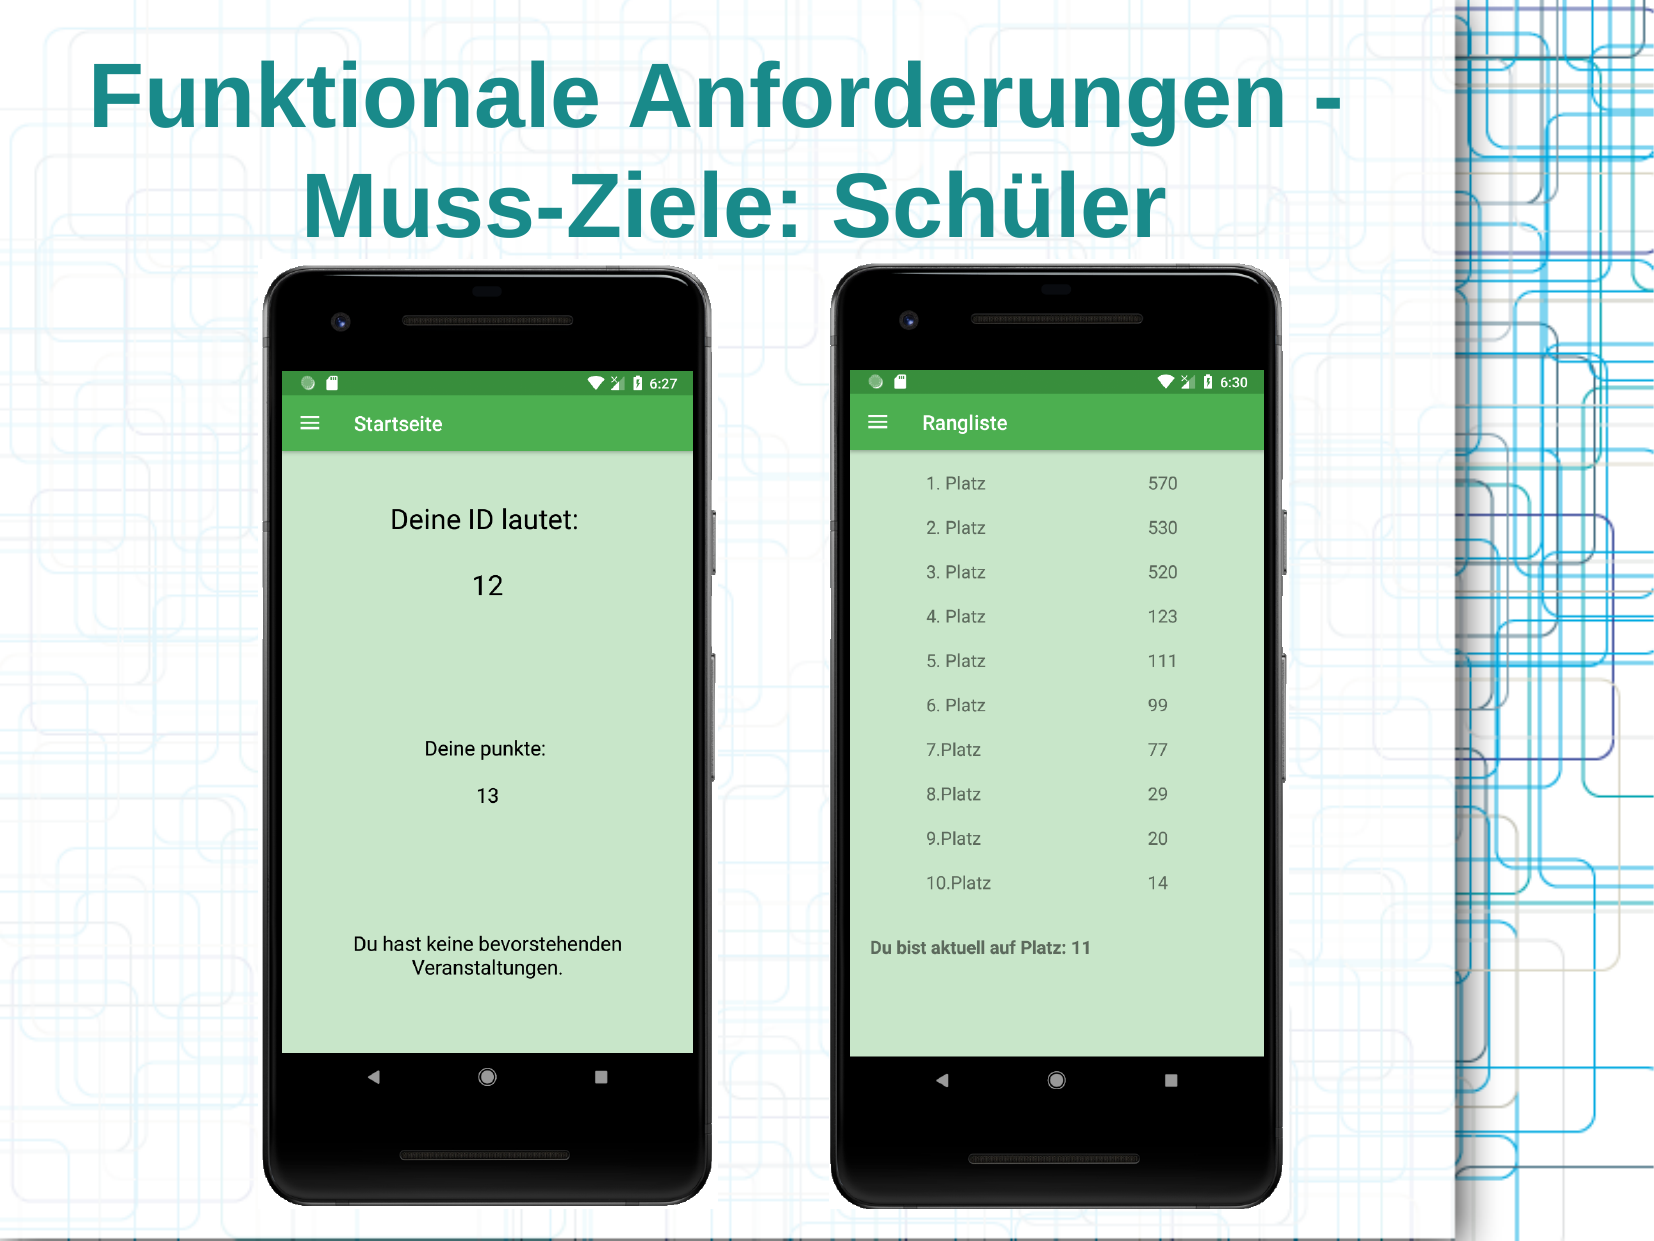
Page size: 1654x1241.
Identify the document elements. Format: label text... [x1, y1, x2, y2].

picture [829, 259, 1289, 1209]
title Funktionale Anforderungen - Muss-Ziele: Schüler [5, 31, 1430, 260]
picture [258, 259, 718, 1209]
